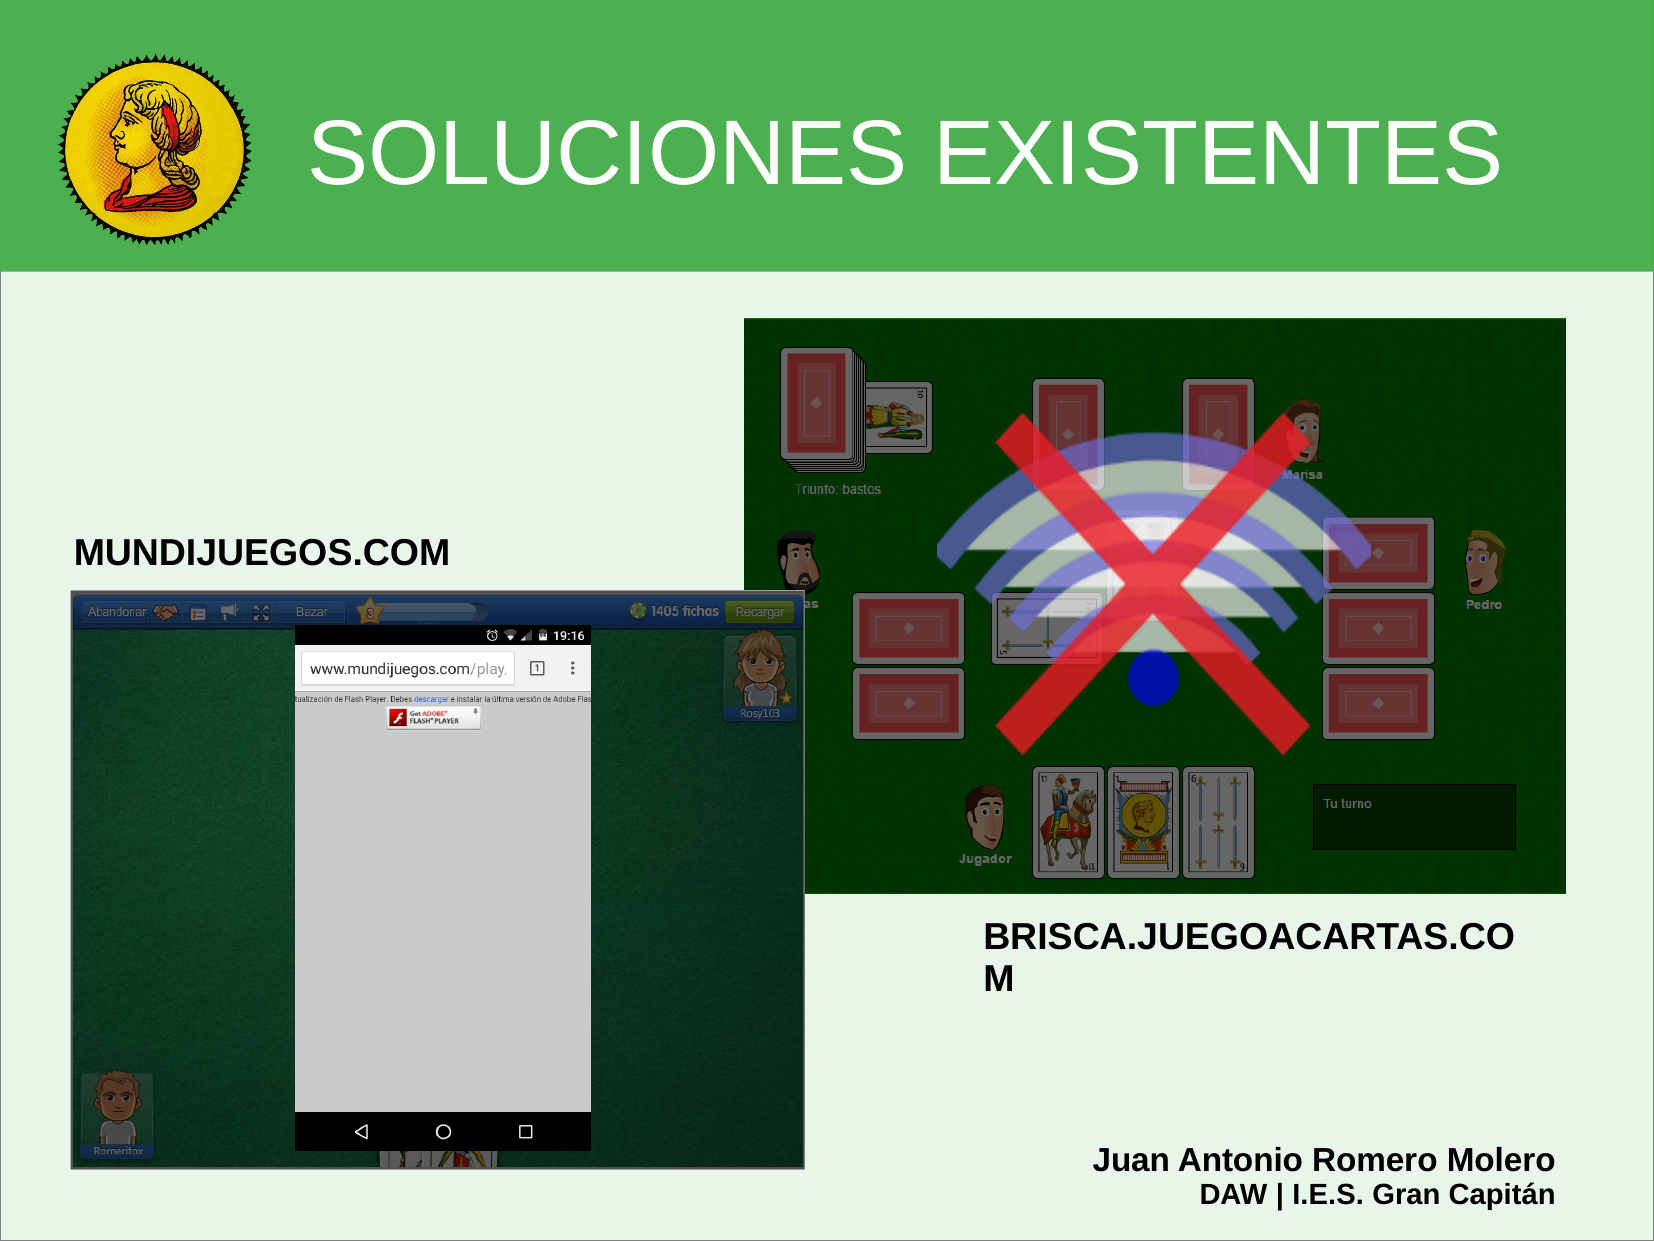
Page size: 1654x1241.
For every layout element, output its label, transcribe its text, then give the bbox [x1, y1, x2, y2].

picture [937, 413, 1371, 756]
text_box BRISCA.JUEGOACARTAS.COM [968, 908, 1560, 969]
text_box [70, 318, 1566, 1170]
picture [57, 53, 252, 245]
text_box MUNDIJUEGOS.COM [59, 524, 615, 597]
text_box Juan Antonio Romero Molero DAW | I.E.S. Gran Capitán [212, 1133, 1571, 1241]
title SOLUCIONES EXISTENTES [307, 49, 1571, 257]
picture [295, 625, 591, 1151]
